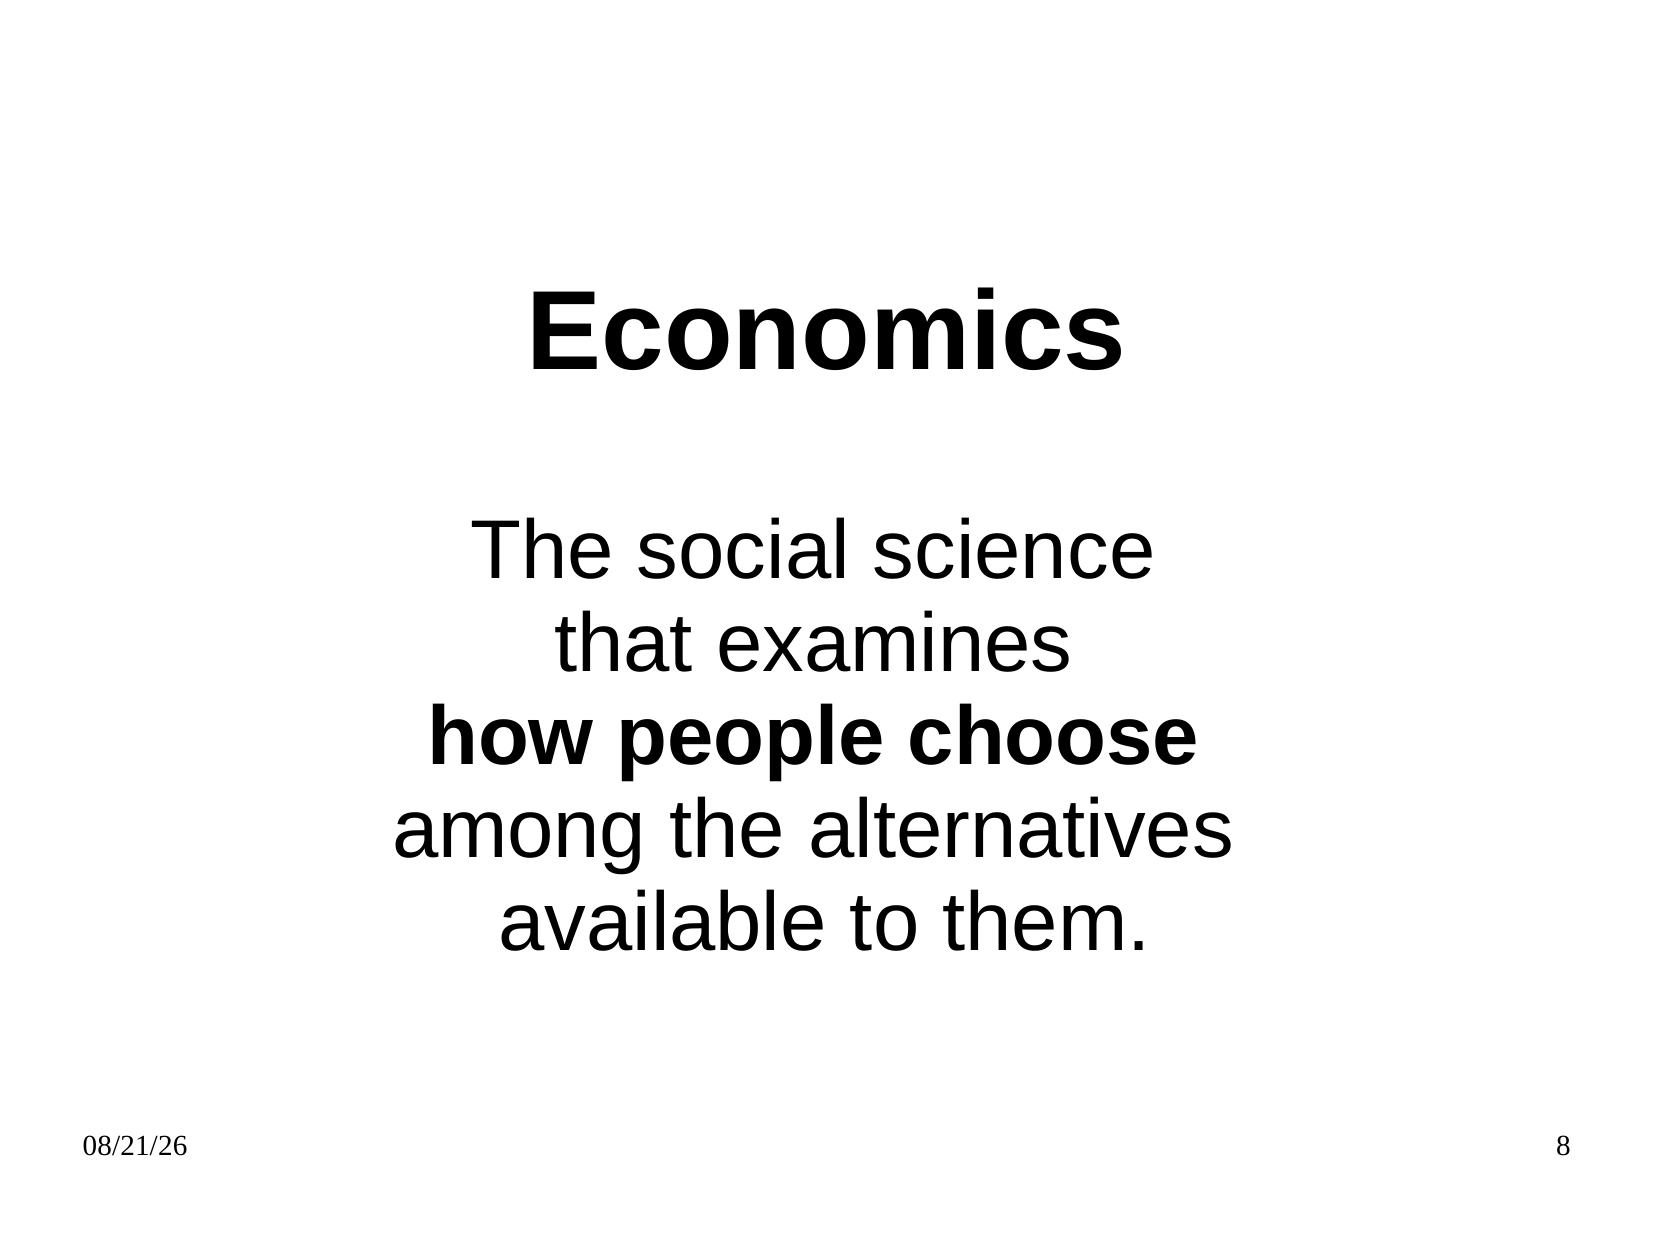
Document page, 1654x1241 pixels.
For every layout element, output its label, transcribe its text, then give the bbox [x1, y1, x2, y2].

subtitle The social science that examines how people choose among the alternatives available to them. [80, 503, 1570, 969]
title Economics [82, 226, 1571, 434]
